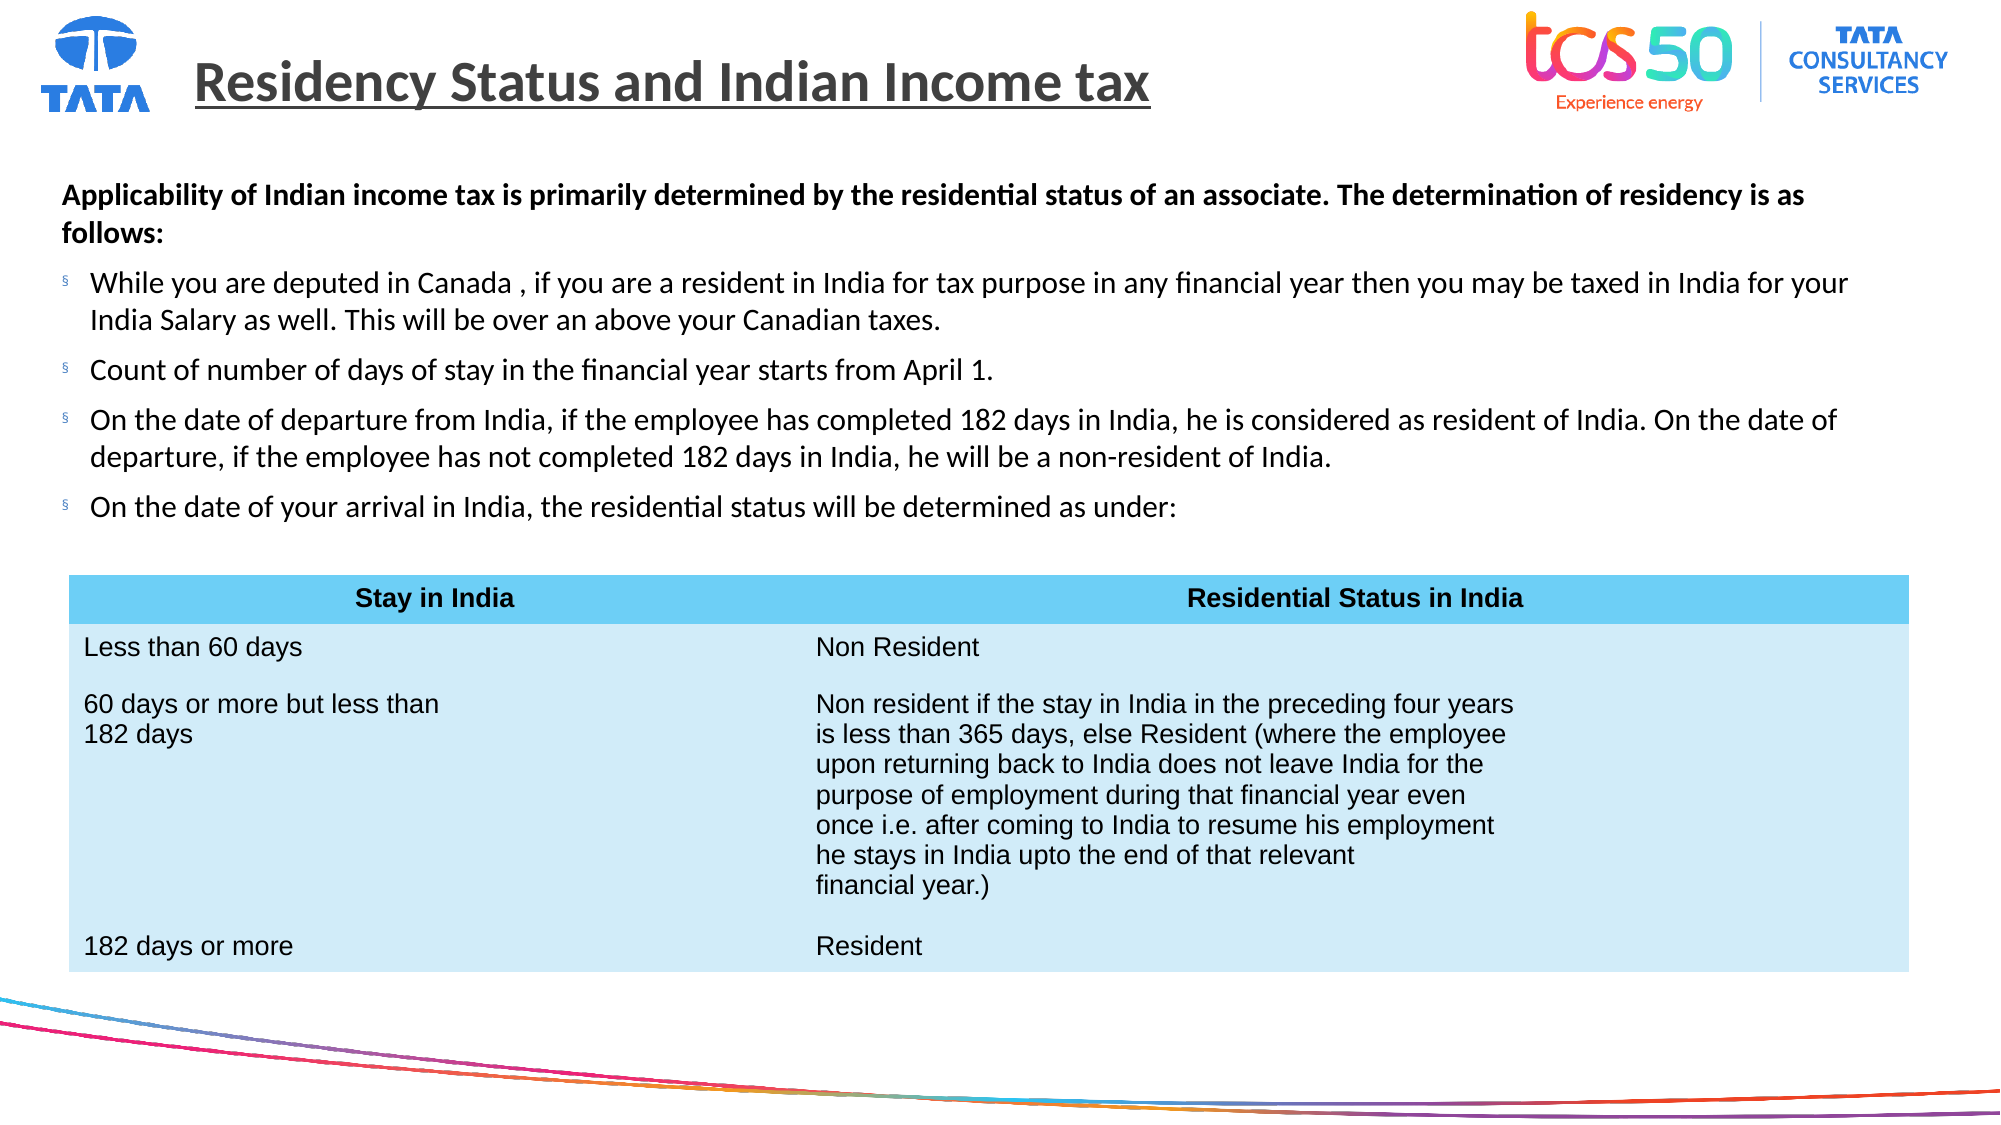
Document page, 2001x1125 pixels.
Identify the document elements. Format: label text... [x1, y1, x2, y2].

title Residency Status and Indian Income tax [180, 47, 1818, 145]
table_cell 182 days or more [69, 924, 801, 972]
table_cell Non resident if the stay in India in the preceding four years is less than 365 days, else Resident (where the employee upon returning back to India does not leave India for the purpose of employment during that financial year even once i.e. after coming to India to resume his employment he stays in India upto the end of that relevant financial year.) [801, 681, 1909, 924]
table_header Stay in India [69, 575, 801, 624]
table_header Residential Status in India [801, 575, 1909, 624]
text_box Applicability of Indian income tax is primarily determined by the residential status of an associate. The determination of residency is as follows: While you are deputed in Canada , if you are a resident in India for tax purpose in any financial year then you may be taxed in India for your India Salary as well. This will be over an above your Canadian taxes. Count of number of days of stay in the financial year starts from April 1. On the date of departure from India, if the employee has completed 182 days in India, he is considered as resident of India. On the date of departure, if the employee has not completed 182 days in India, he will be a non-resident of India. On the date of your arrival in India, the residential status will be determined as under: [47, 167, 1882, 553]
table_cell Resident [801, 924, 1909, 972]
picture [1526, 11, 1948, 112]
table_cell 60 days or more but less than 182 days [69, 681, 801, 924]
picture [41, 16, 150, 112]
table_cell Less than 60 days [69, 624, 801, 681]
picture [0, 949, 2000, 1125]
table_cell Non Resident [801, 624, 1909, 681]
